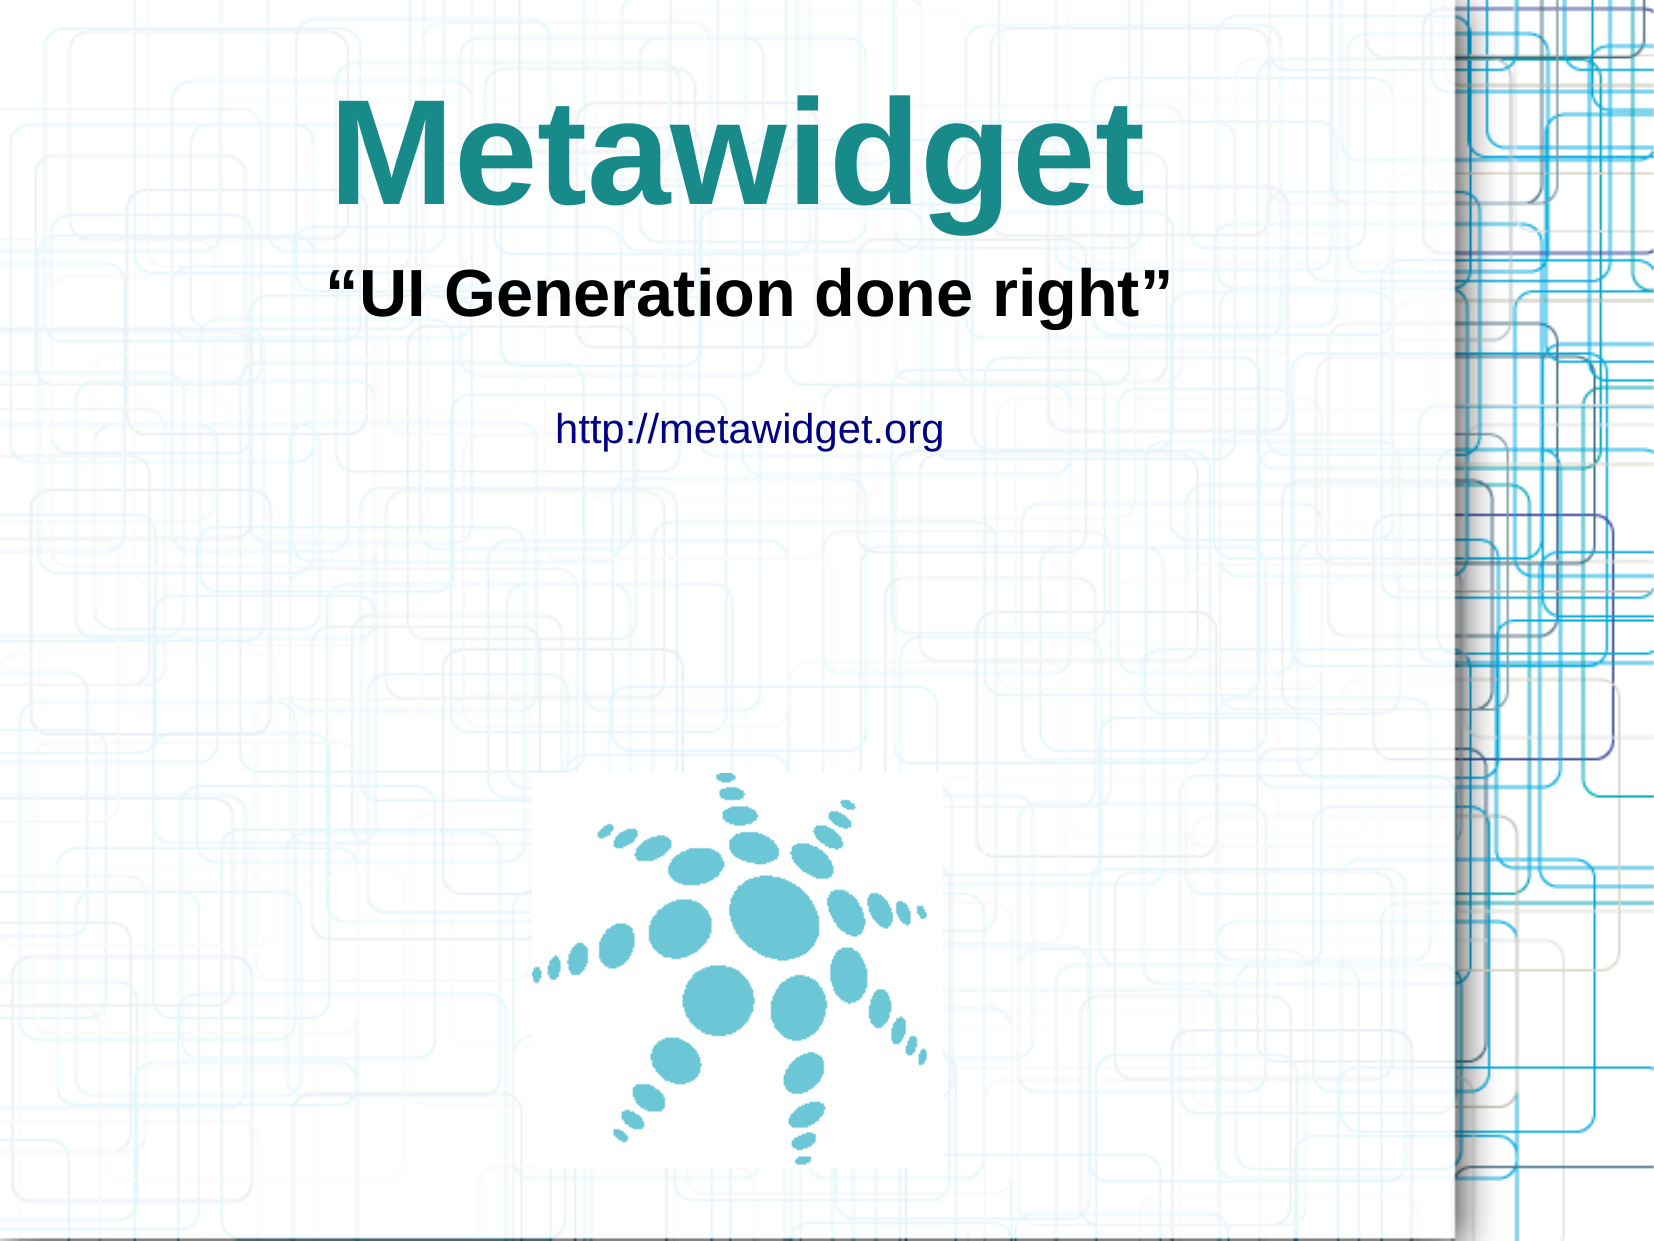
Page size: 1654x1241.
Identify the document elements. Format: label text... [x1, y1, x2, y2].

picture [0, 0, 1654, 1241]
subtitle “UI Generation done right” http://metawidget.org [82, 230, 1418, 703]
title Metawidget [59, 49, 1418, 257]
